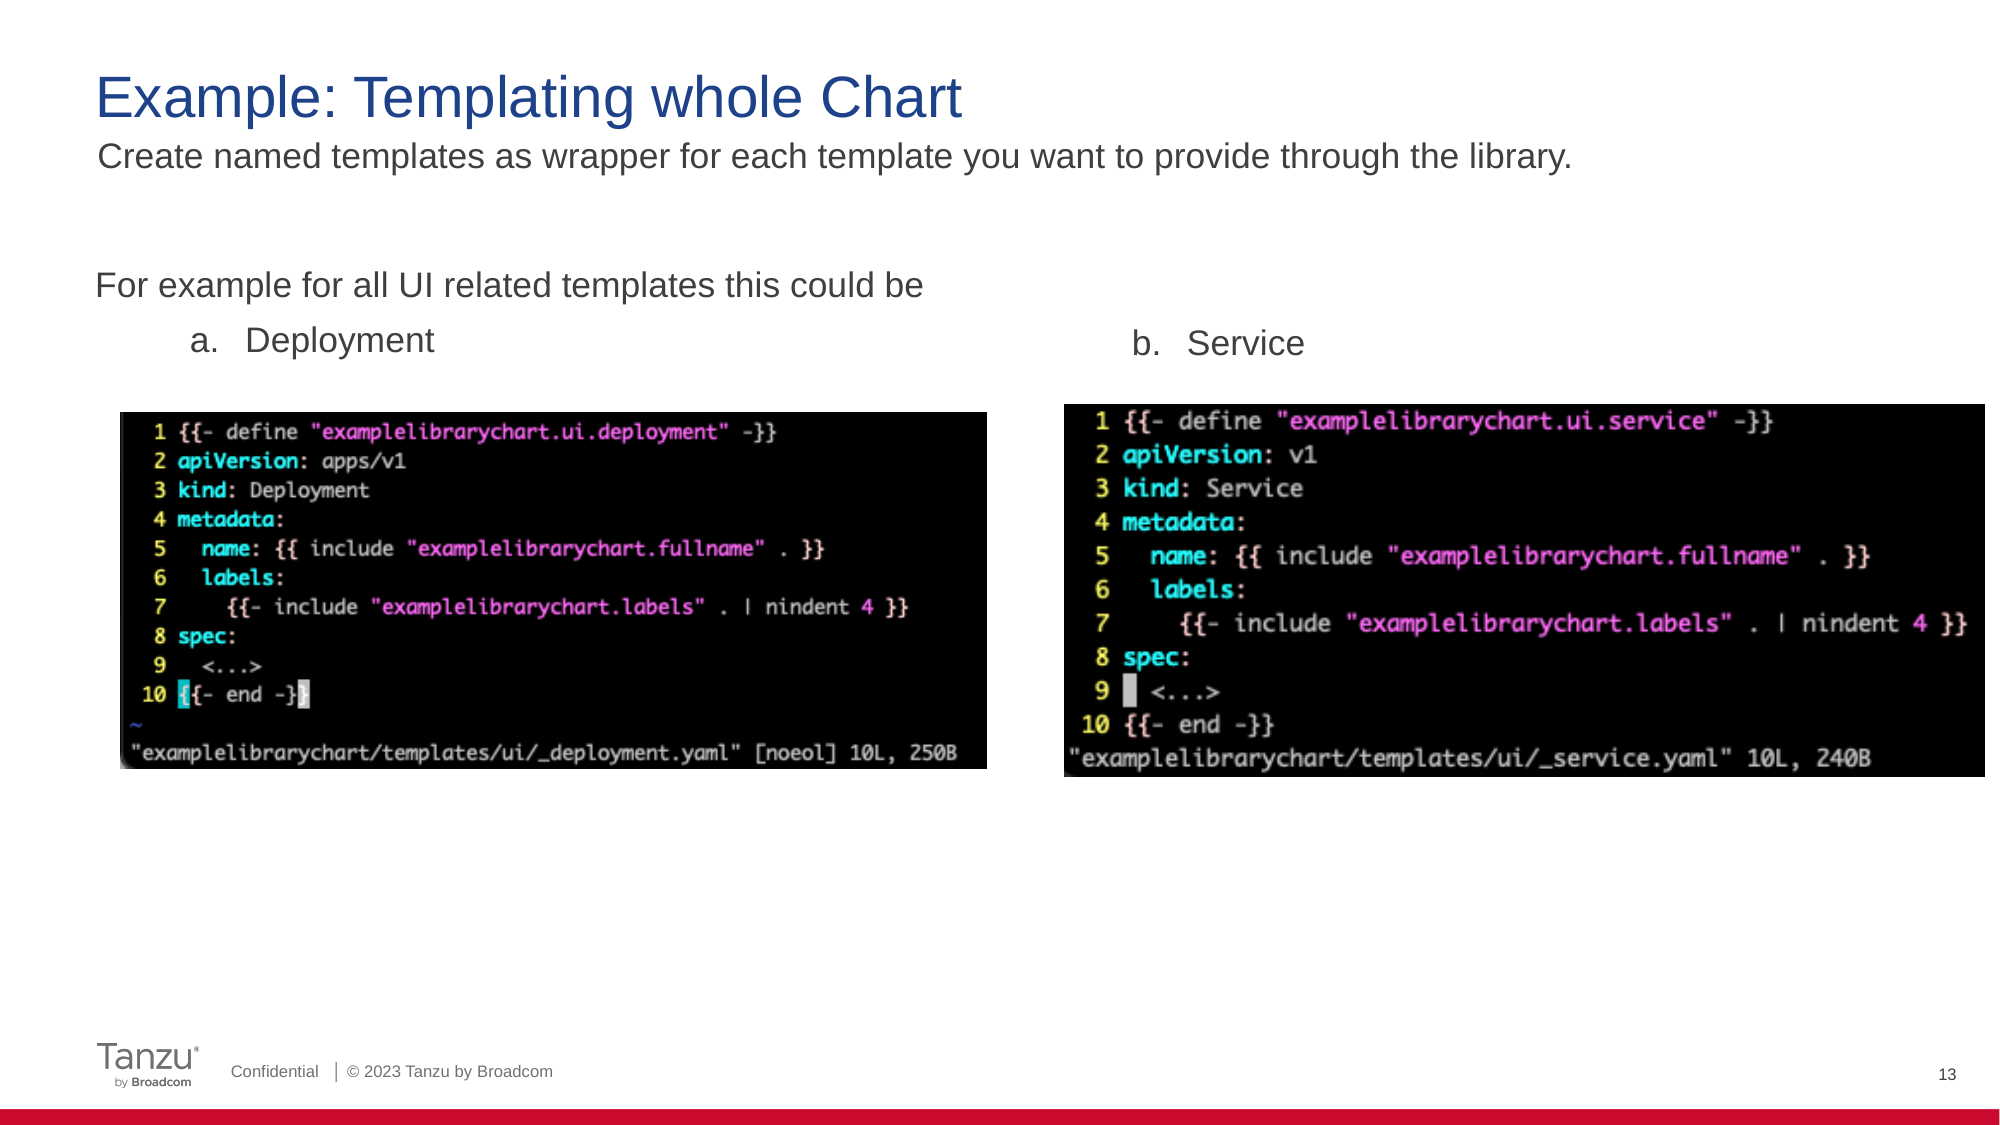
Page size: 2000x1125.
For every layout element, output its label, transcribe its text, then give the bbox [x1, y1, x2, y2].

picture [1064, 404, 1985, 777]
list For example for all UI related templates this could be Deployment [95, 262, 1012, 1013]
picture [0, 1109, 2000, 1125]
list Service [1036, 262, 2000, 1013]
subtitle Create named templates as wrapper for each template you want to provide through the library. [97, 133, 1896, 174]
picture [120, 412, 987, 769]
picture [97, 1043, 199, 1088]
title Example: Templating whole Chart [95, 67, 1900, 131]
